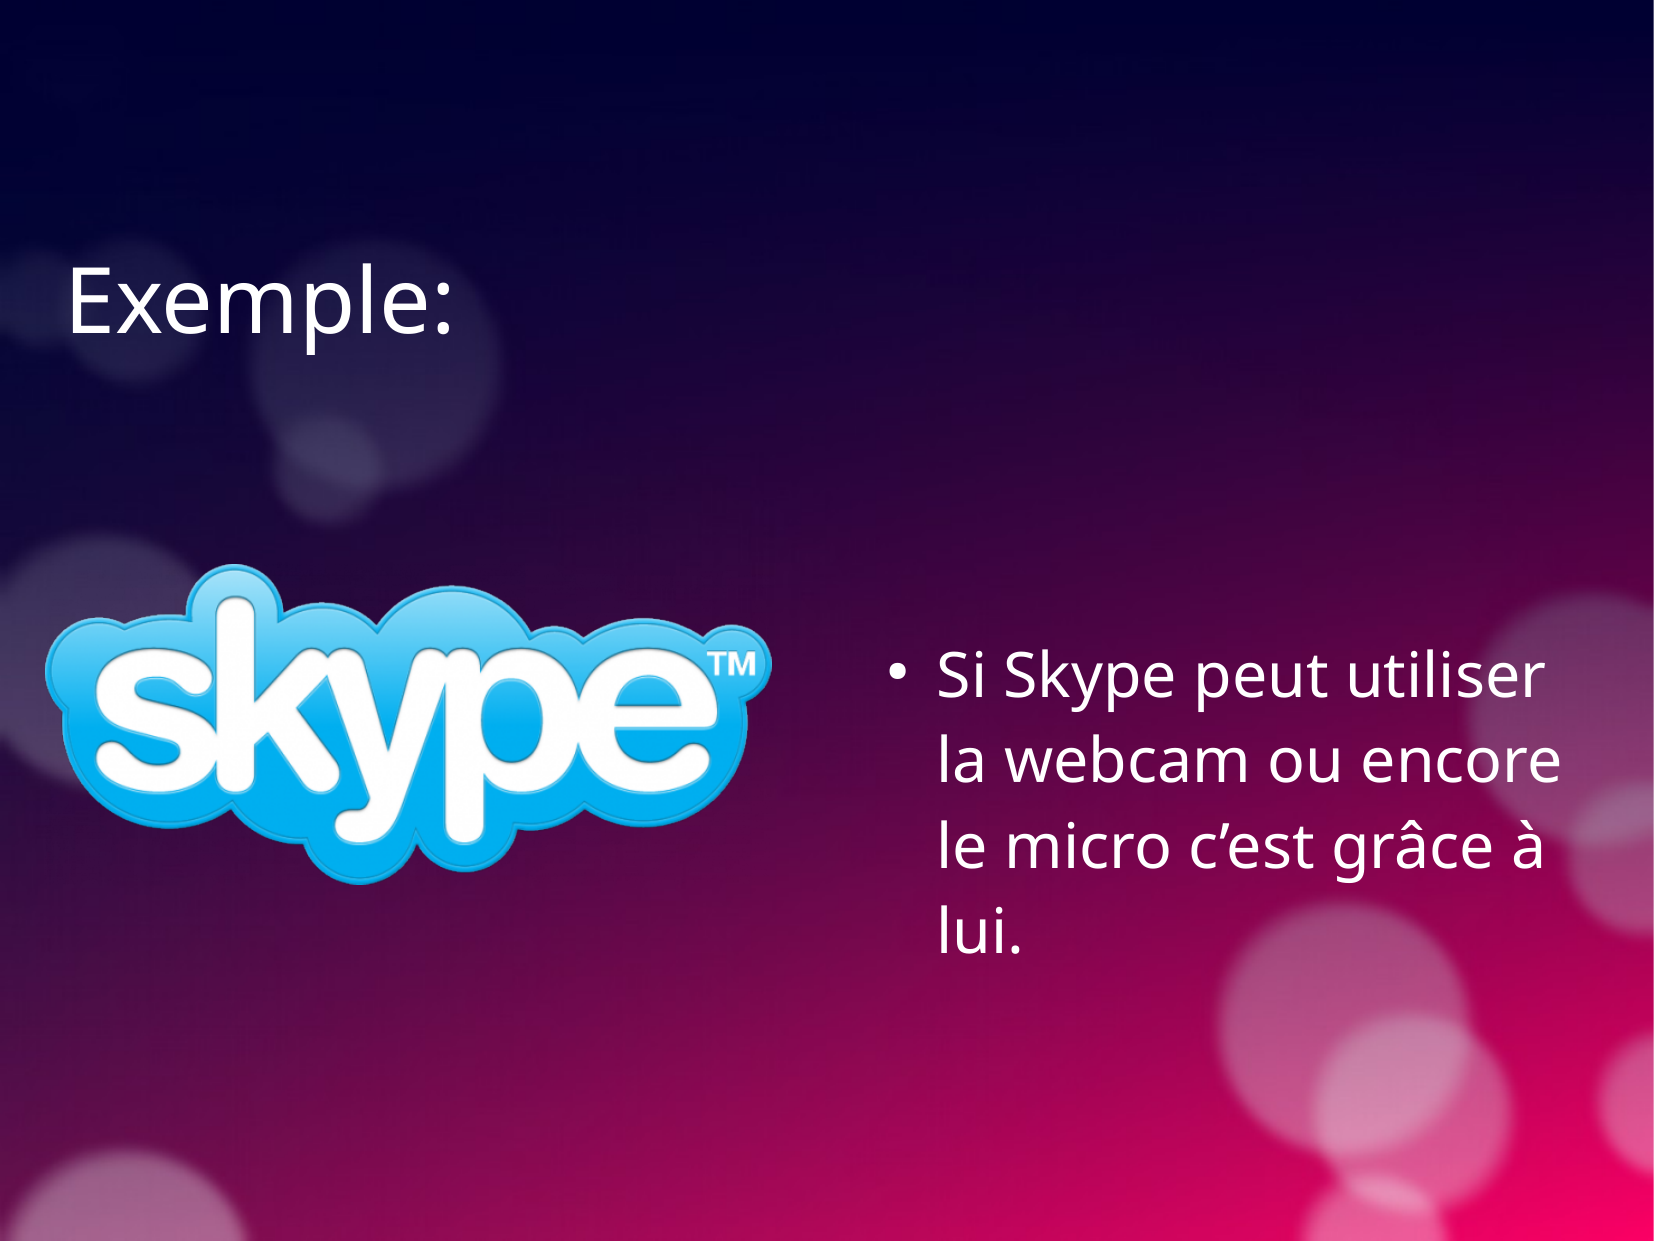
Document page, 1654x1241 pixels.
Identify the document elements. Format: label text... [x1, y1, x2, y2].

title Exemple: [64, 195, 526, 403]
list Si Skype peut utiliser la webcam ou encore le micro c’est grâce à lui. [870, 532, 1597, 976]
picture [0, 0, 1654, 1241]
